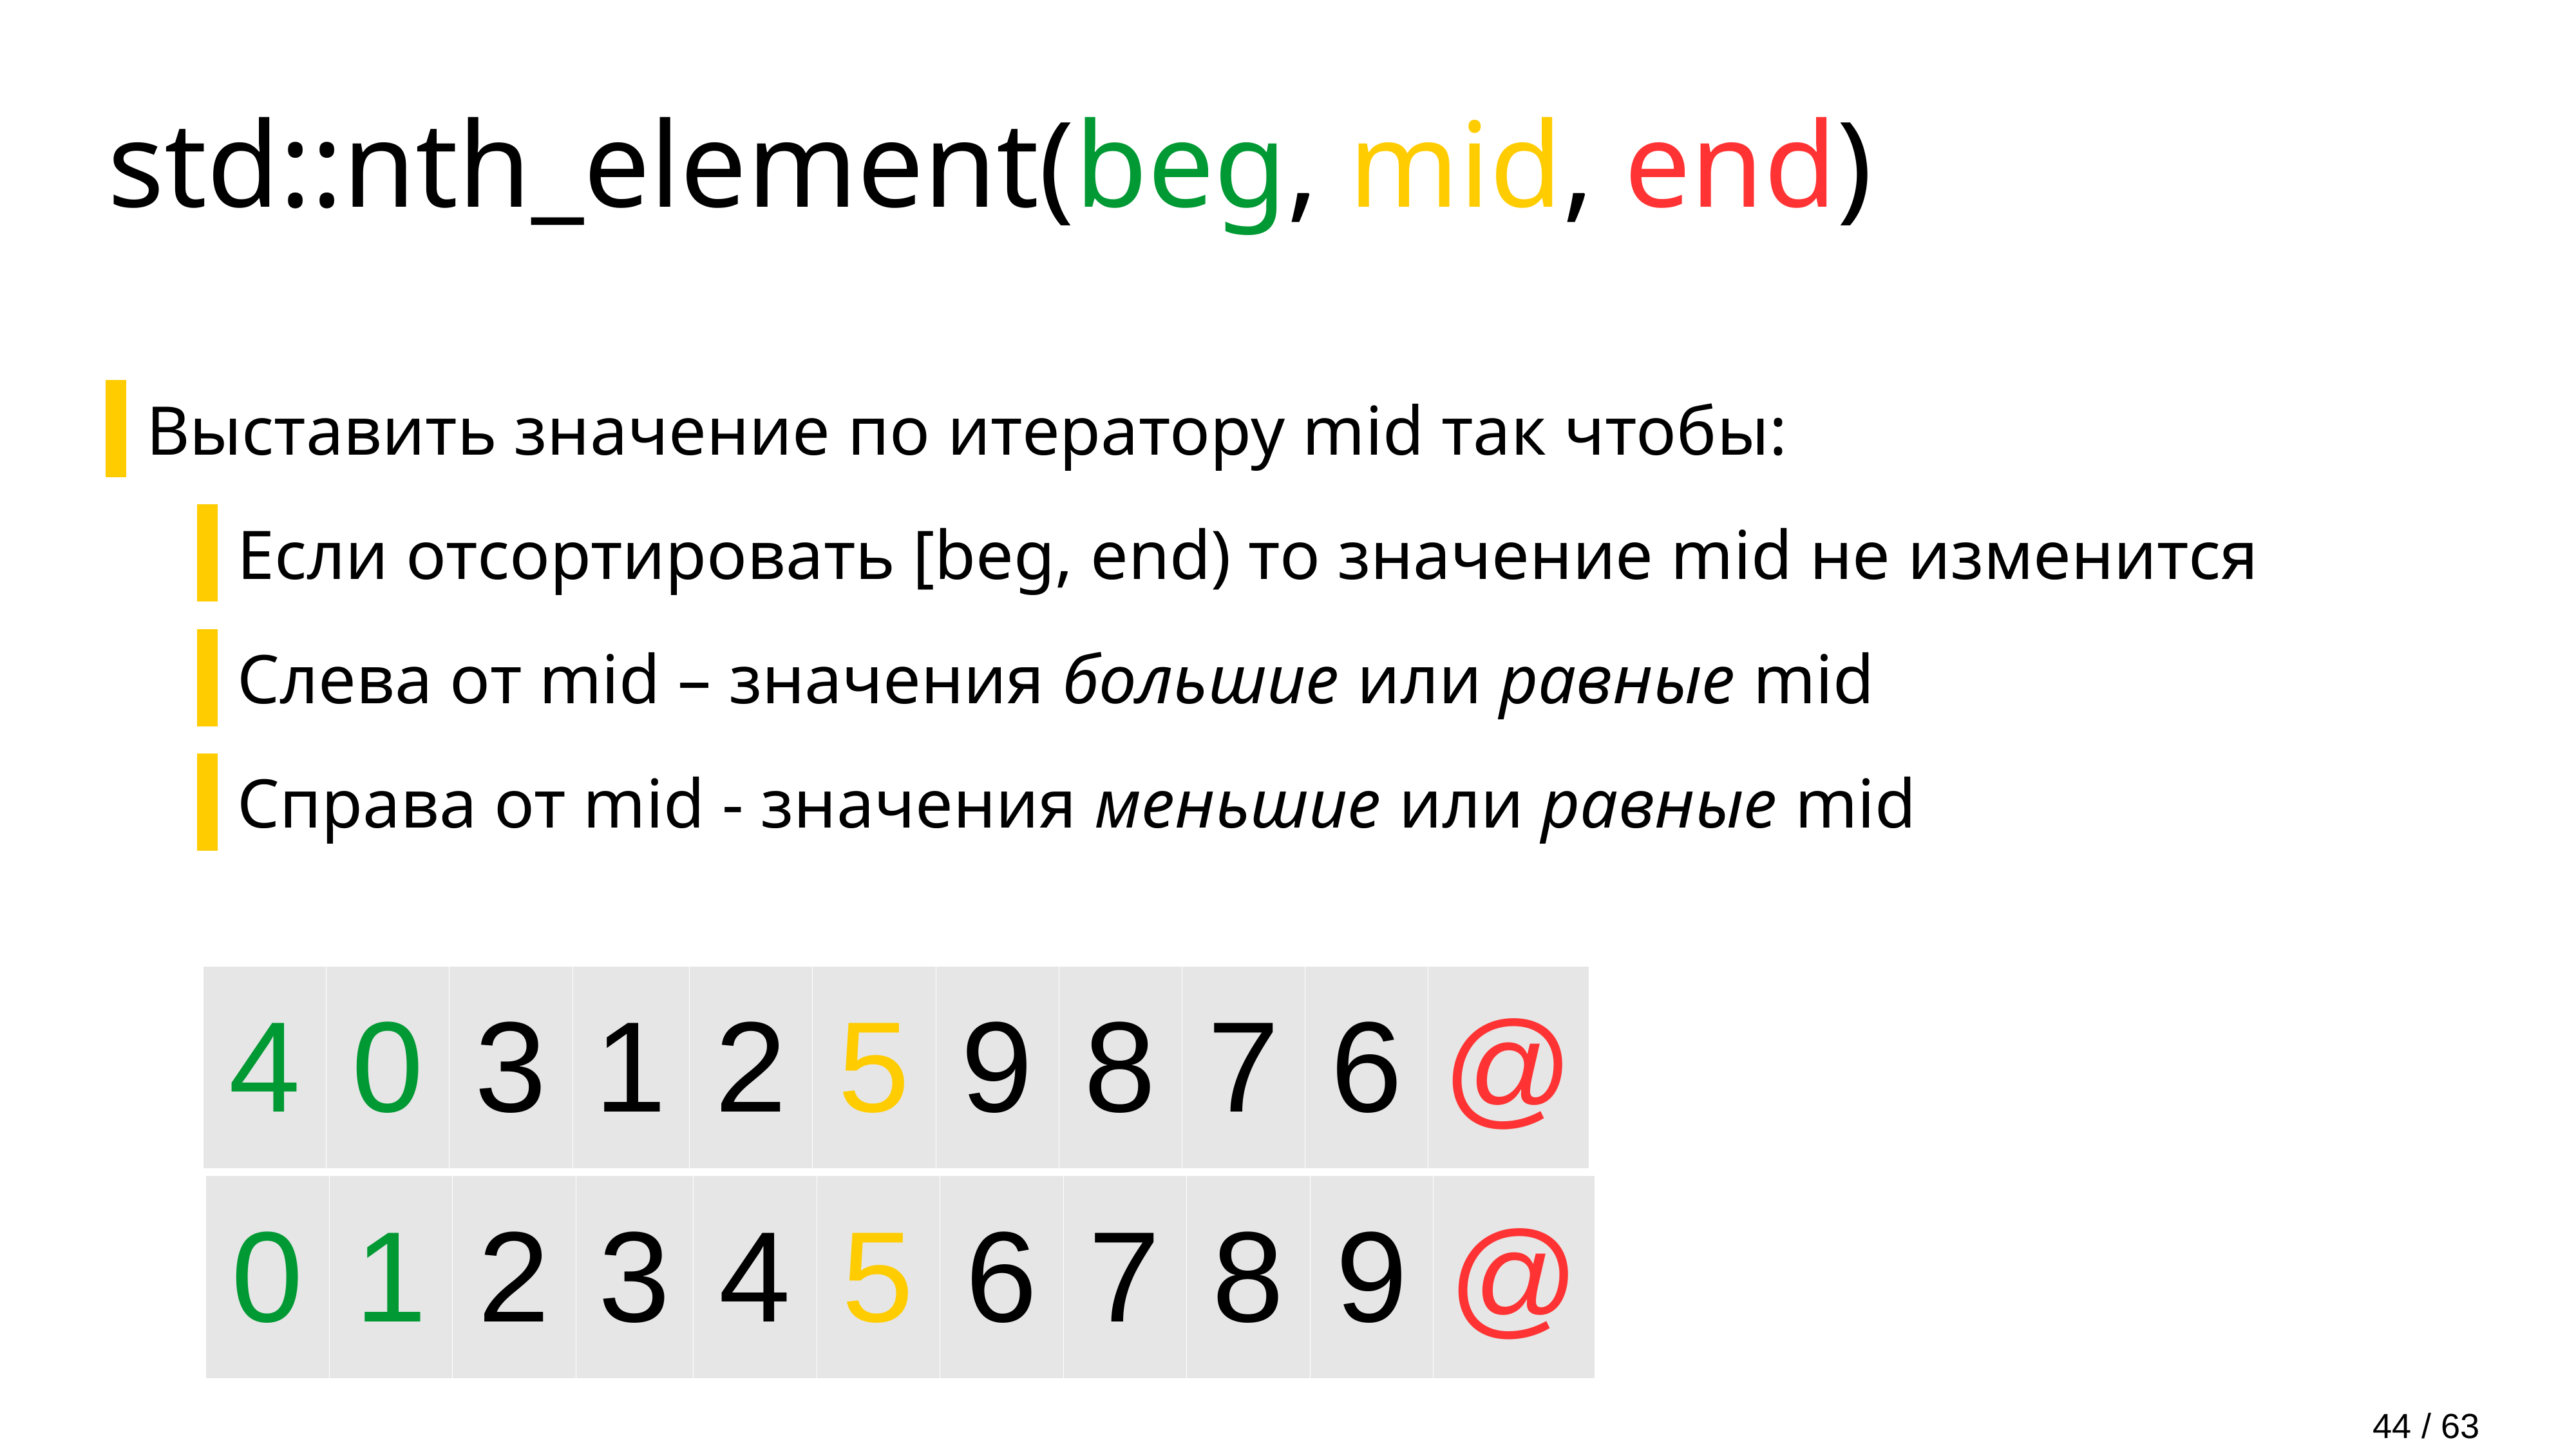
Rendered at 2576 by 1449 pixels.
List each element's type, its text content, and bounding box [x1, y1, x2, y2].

table_header 9 [936, 967, 1059, 1168]
table_header 6 [940, 1176, 1063, 1378]
table_header 1 [573, 967, 689, 1168]
table_header 4 [204, 967, 326, 1168]
table_header 4 [694, 1176, 817, 1378]
table_header 2 [453, 1176, 576, 1378]
table_header 8 [1059, 967, 1182, 1168]
text_box <number> / 63 [2363, 1402, 2576, 1449]
table_header 3 [576, 1176, 693, 1378]
table_header 0 [327, 967, 449, 1168]
table_header @ [1434, 1176, 1595, 1378]
table_header 2 [690, 967, 812, 1168]
table_header 6 [1305, 967, 1428, 1168]
table_header 5 [817, 1176, 940, 1378]
table_header 9 [1311, 1176, 1433, 1378]
table_header 5 [813, 967, 936, 1168]
table_header @ [1428, 967, 1589, 1168]
table_header 0 [206, 1176, 329, 1378]
table_header 8 [1187, 1176, 1310, 1378]
table_header 1 [330, 1176, 452, 1378]
table_header 3 [450, 967, 573, 1168]
table_header 7 [1064, 1176, 1186, 1378]
text_box Выставить значение по итератору mid так чтобы: Если отсортировать [beg, end) то значение mid не изменится Слева от mid – значения большие или равные mid Справа от mid - значения меньшие или равные mid [96, 364, 2512, 1419]
title std::nth_element(beg, mid, end) [108, 88, 2468, 235]
table_header 7 [1182, 967, 1305, 1168]
